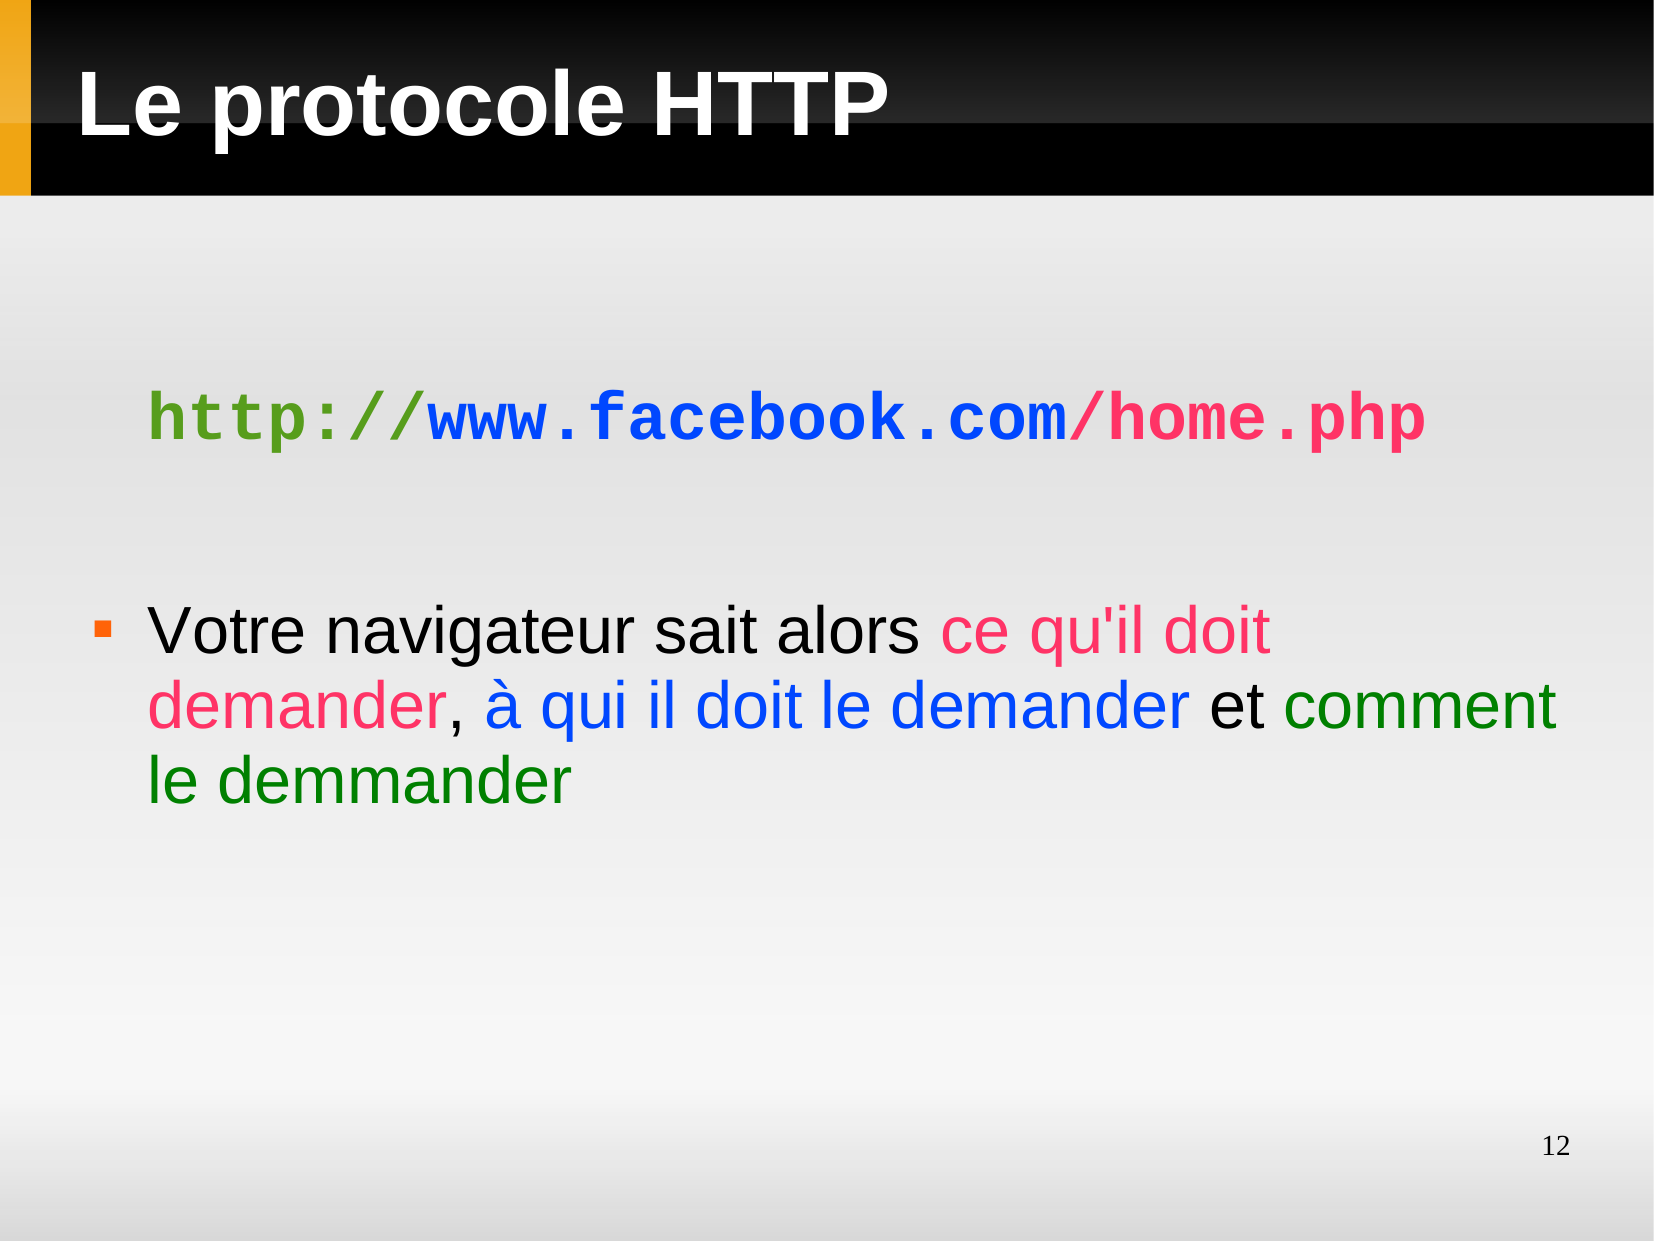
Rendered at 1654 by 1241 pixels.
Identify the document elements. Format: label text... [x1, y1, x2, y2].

title Le protocole HTTP [76, 0, 1565, 208]
list http://www.facebook.com/home.php Votre navigateur sait alors ce qu'il doit demander, à qui il doit le demander et comment le demmander [76, 383, 1565, 1203]
picture [0, 0, 1654, 1241]
